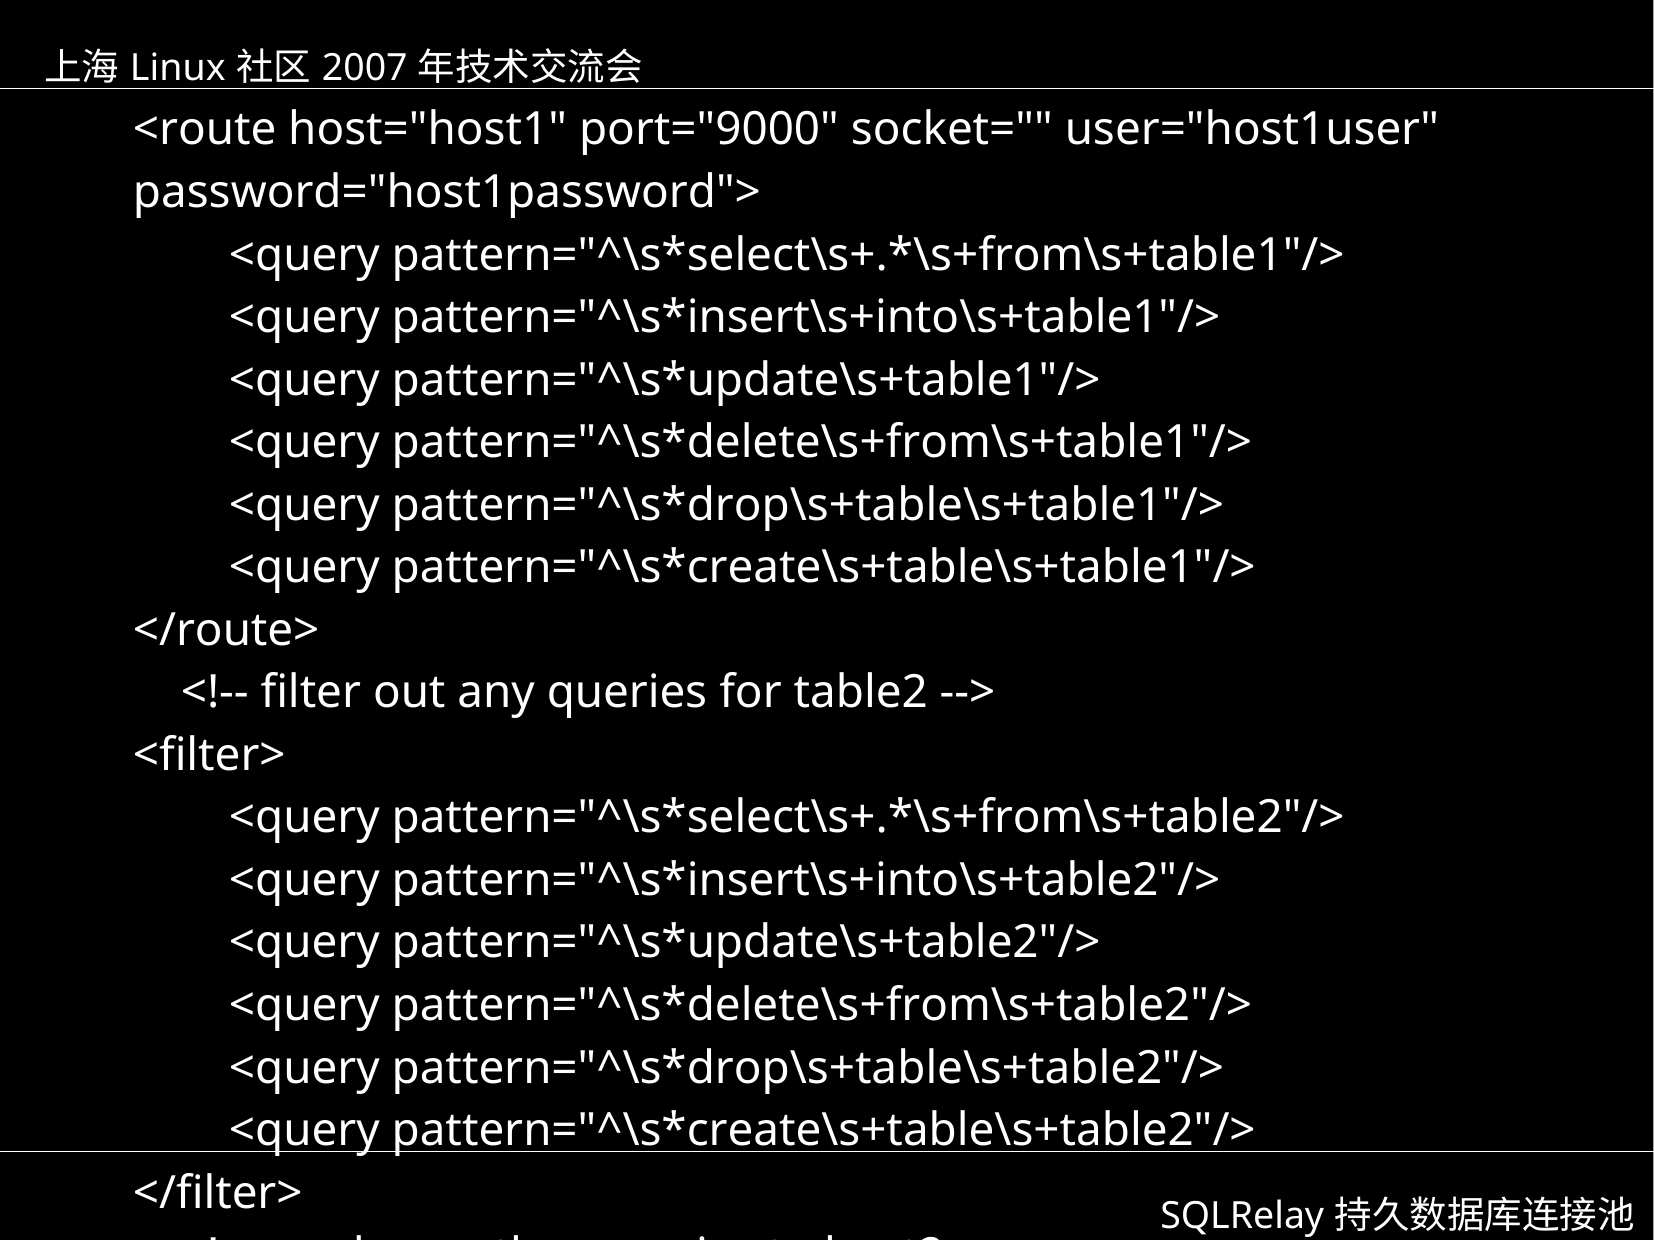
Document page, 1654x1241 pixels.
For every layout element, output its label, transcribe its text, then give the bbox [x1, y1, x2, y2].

text_box SQLRelay持久数据库连接池 [1145, 1177, 1633, 1231]
text_box 上海Linux社区2007年技术交流会 [29, 29, 633, 82]
text_box <route host="host1" port="9000" socket="" user="host1user" password="host1password"> <query pattern="^\s*select\s+.*\s+from\s+table1"/> <query pattern="^\s*insert\s+into\s+table1"/> <query pattern="^\s*update\s+table1"/> <query pattern="^\s*delete\s+from\s+table1"/> <query pattern="^\s*drop\s+table\s+table1"/> <query pattern="^\s*create\s+table\s+table1"/> </route> <!-- filter out any queries for table2 --> <filter> <query pattern="^\s*select\s+.*\s+from\s+table2"/> <query pattern="^\s*insert\s+into\s+table2"/> <query pattern="^\s*update\s+table2"/> <query pattern="^\s*delete\s+from\s+table2"/> <query pattern="^\s*drop\s+table\s+table2"/> <query pattern="^\s*create\s+table\s+table2"/> </filter> <!-- send any other queries to host2 --> <route host="host2" port="9000" socket="" user="host2user" password="host2password"> <query pattern=".*"/> </route> [118, 88, 1476, 1157]
